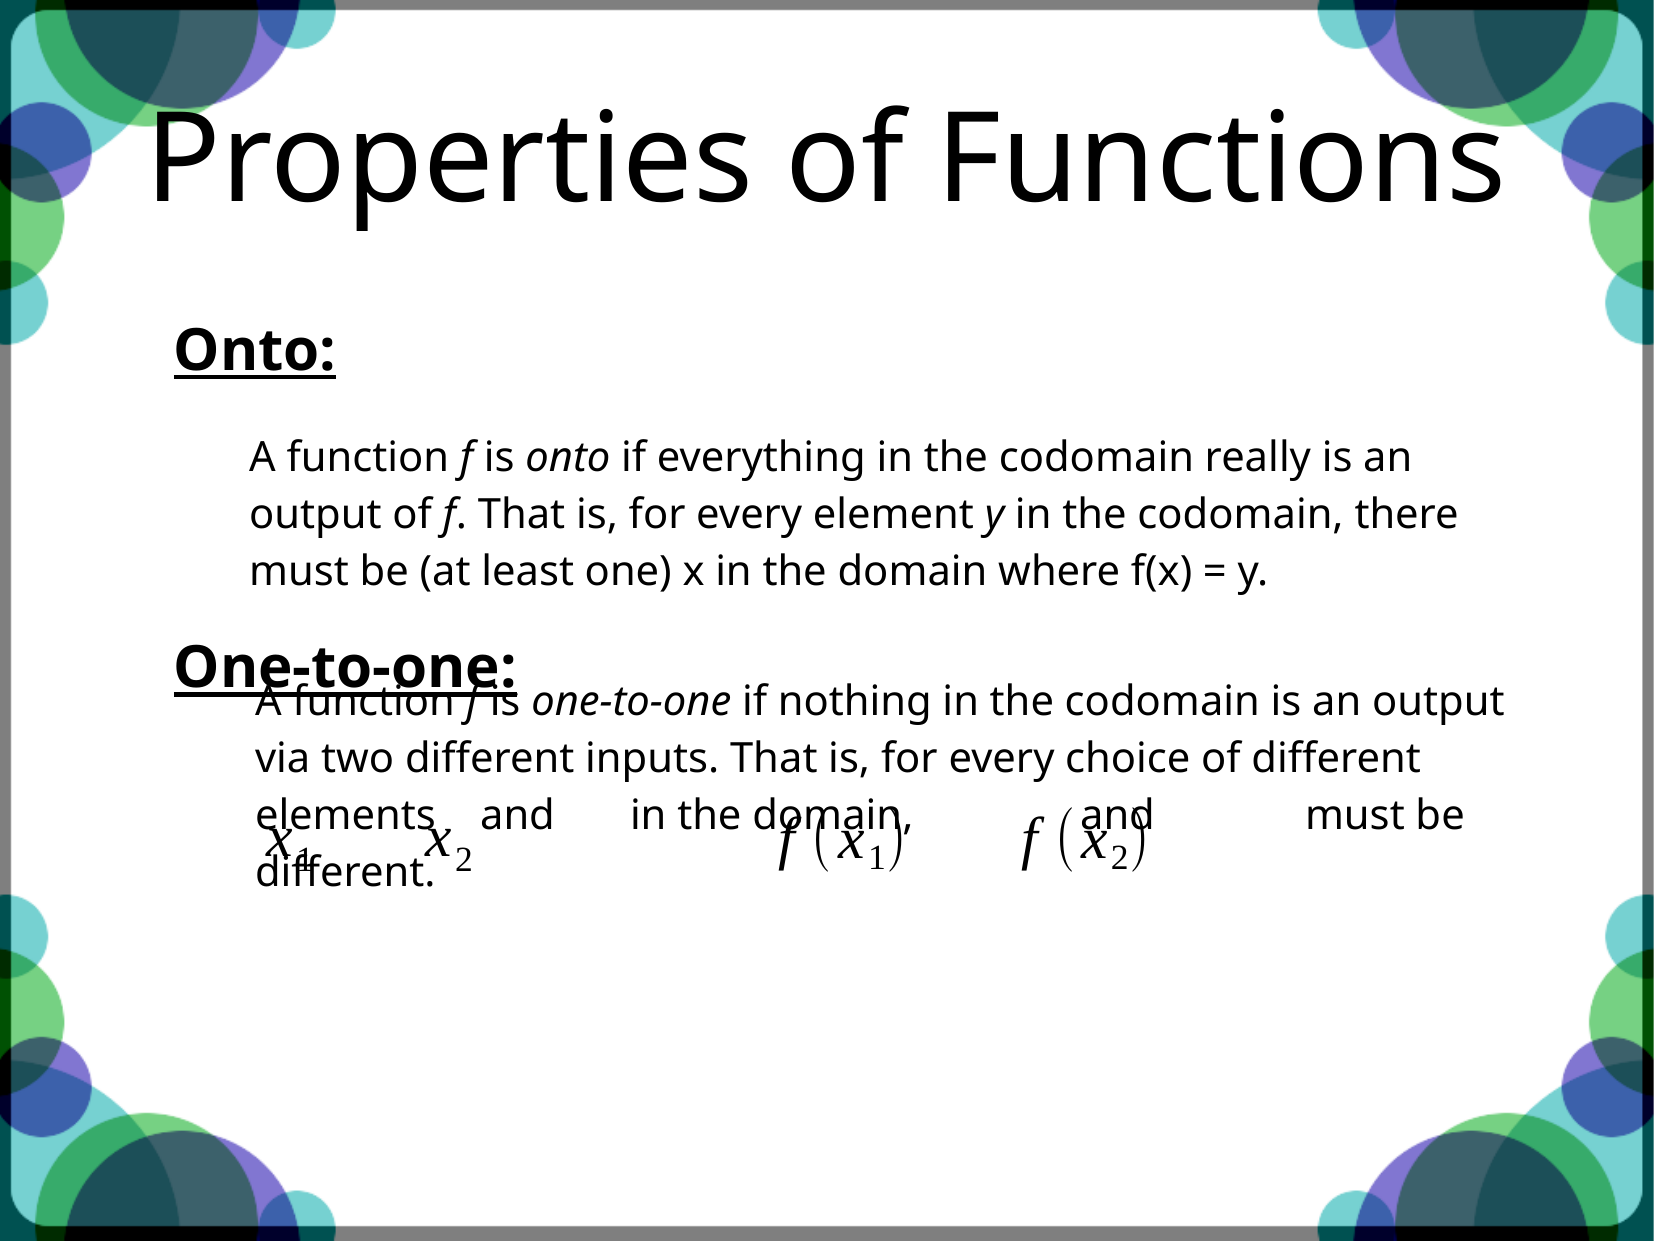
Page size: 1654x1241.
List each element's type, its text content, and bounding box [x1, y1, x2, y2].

chart [247, 804, 327, 879]
picture [0, 0, 1654, 1241]
title Properties of Functions [82, 49, 1571, 257]
chart [1006, 803, 1166, 879]
chart [406, 804, 487, 879]
text_box A function f is onto if everything in the codomain really is an output of f. That is, for every element y in the codomain, there must be (at least one) x in the domain where f(x) = y. [249, 396, 1532, 628]
text_box A function f is one-to-one if nothing in the codomain is an output via two different inputs. That is, for every choice of different elements and in the domain, and must be different. [255, 669, 1538, 901]
text_box Onto: One-to-one: [173, 274, 640, 1056]
chart [763, 803, 922, 879]
